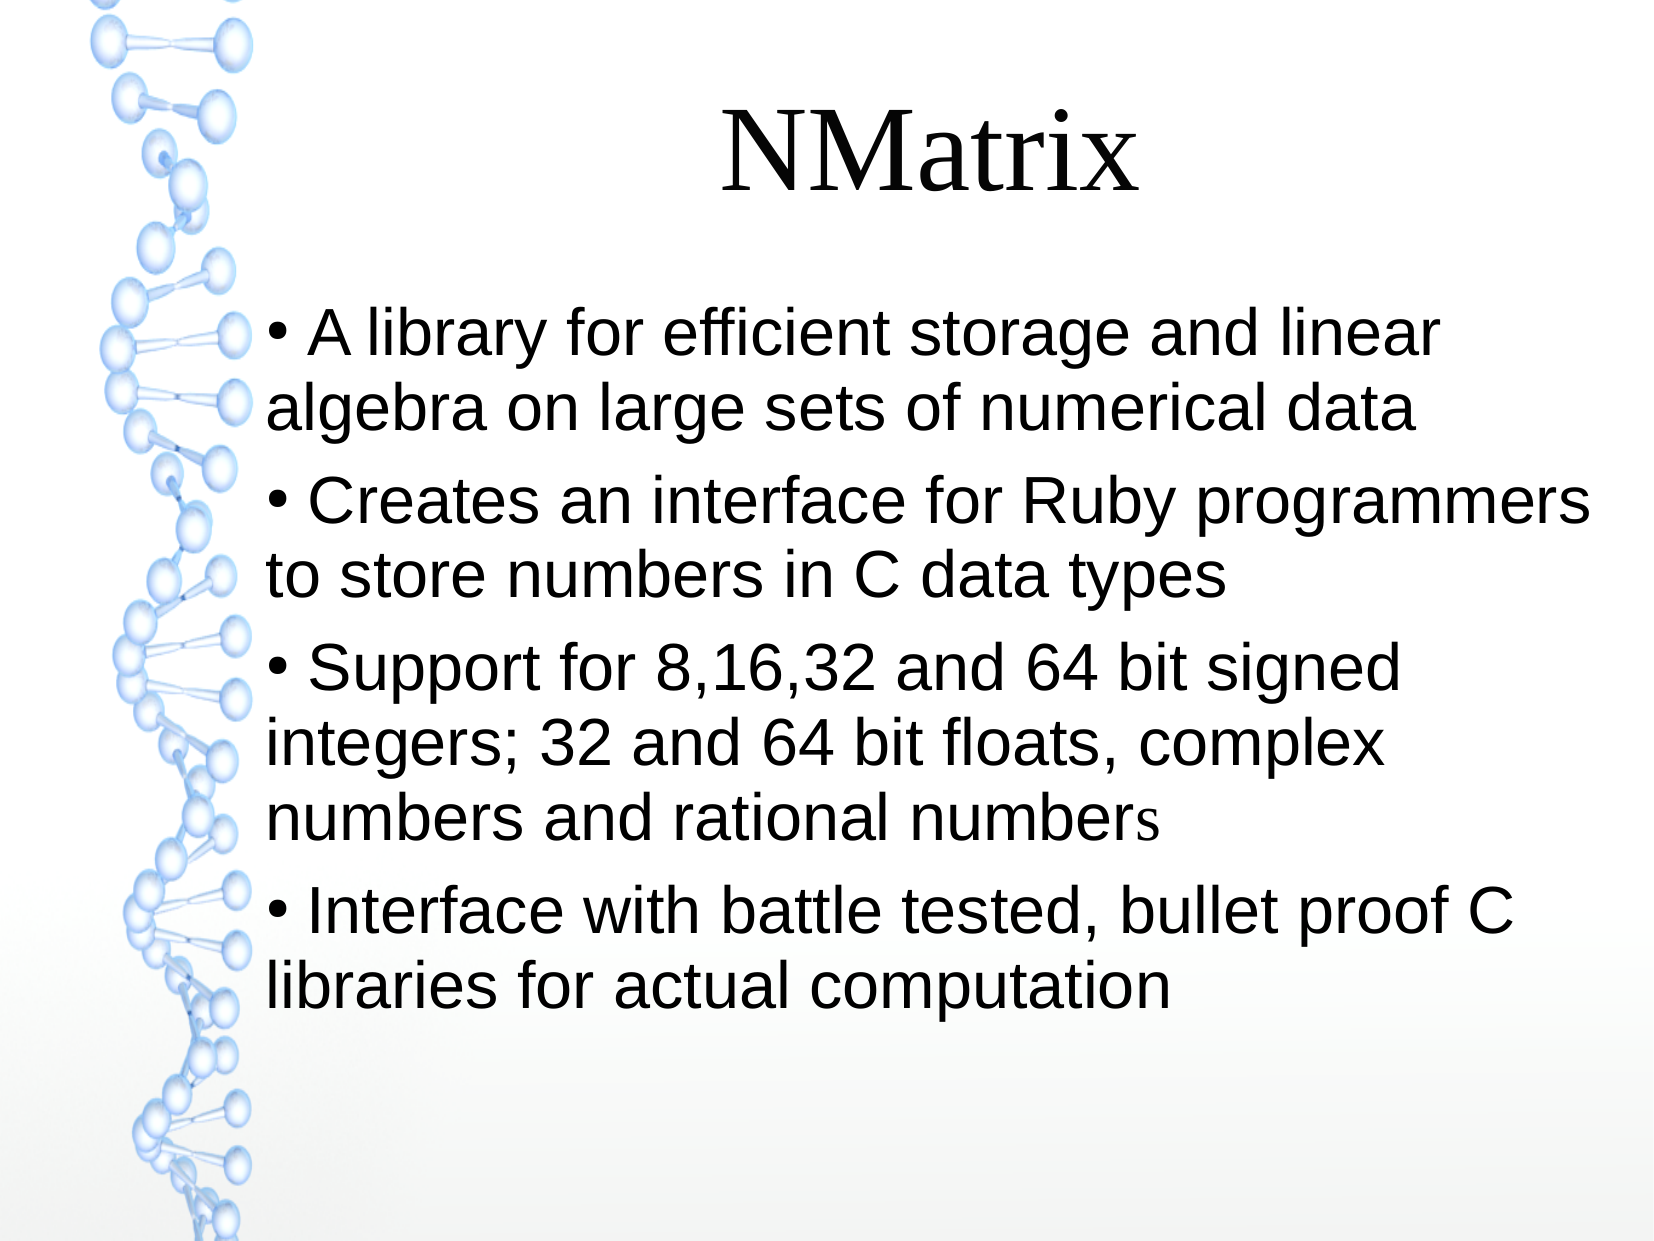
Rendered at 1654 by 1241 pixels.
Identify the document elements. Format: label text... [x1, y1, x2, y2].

title NMatrix [265, 47, 1595, 252]
picture [0, 0, 1654, 1241]
subtitle A library for efficient storage and linear algebra on large sets of numerical data Creates an interface for Ruby programmers to store numbers in C data types Support for 8,16,32 and 64 bit signed integers; 32 and 64 bit floats, complex numbers and rational numbers Interface with battle tested, bullet proof C libraries for actual computation [265, 257, 1595, 1061]
